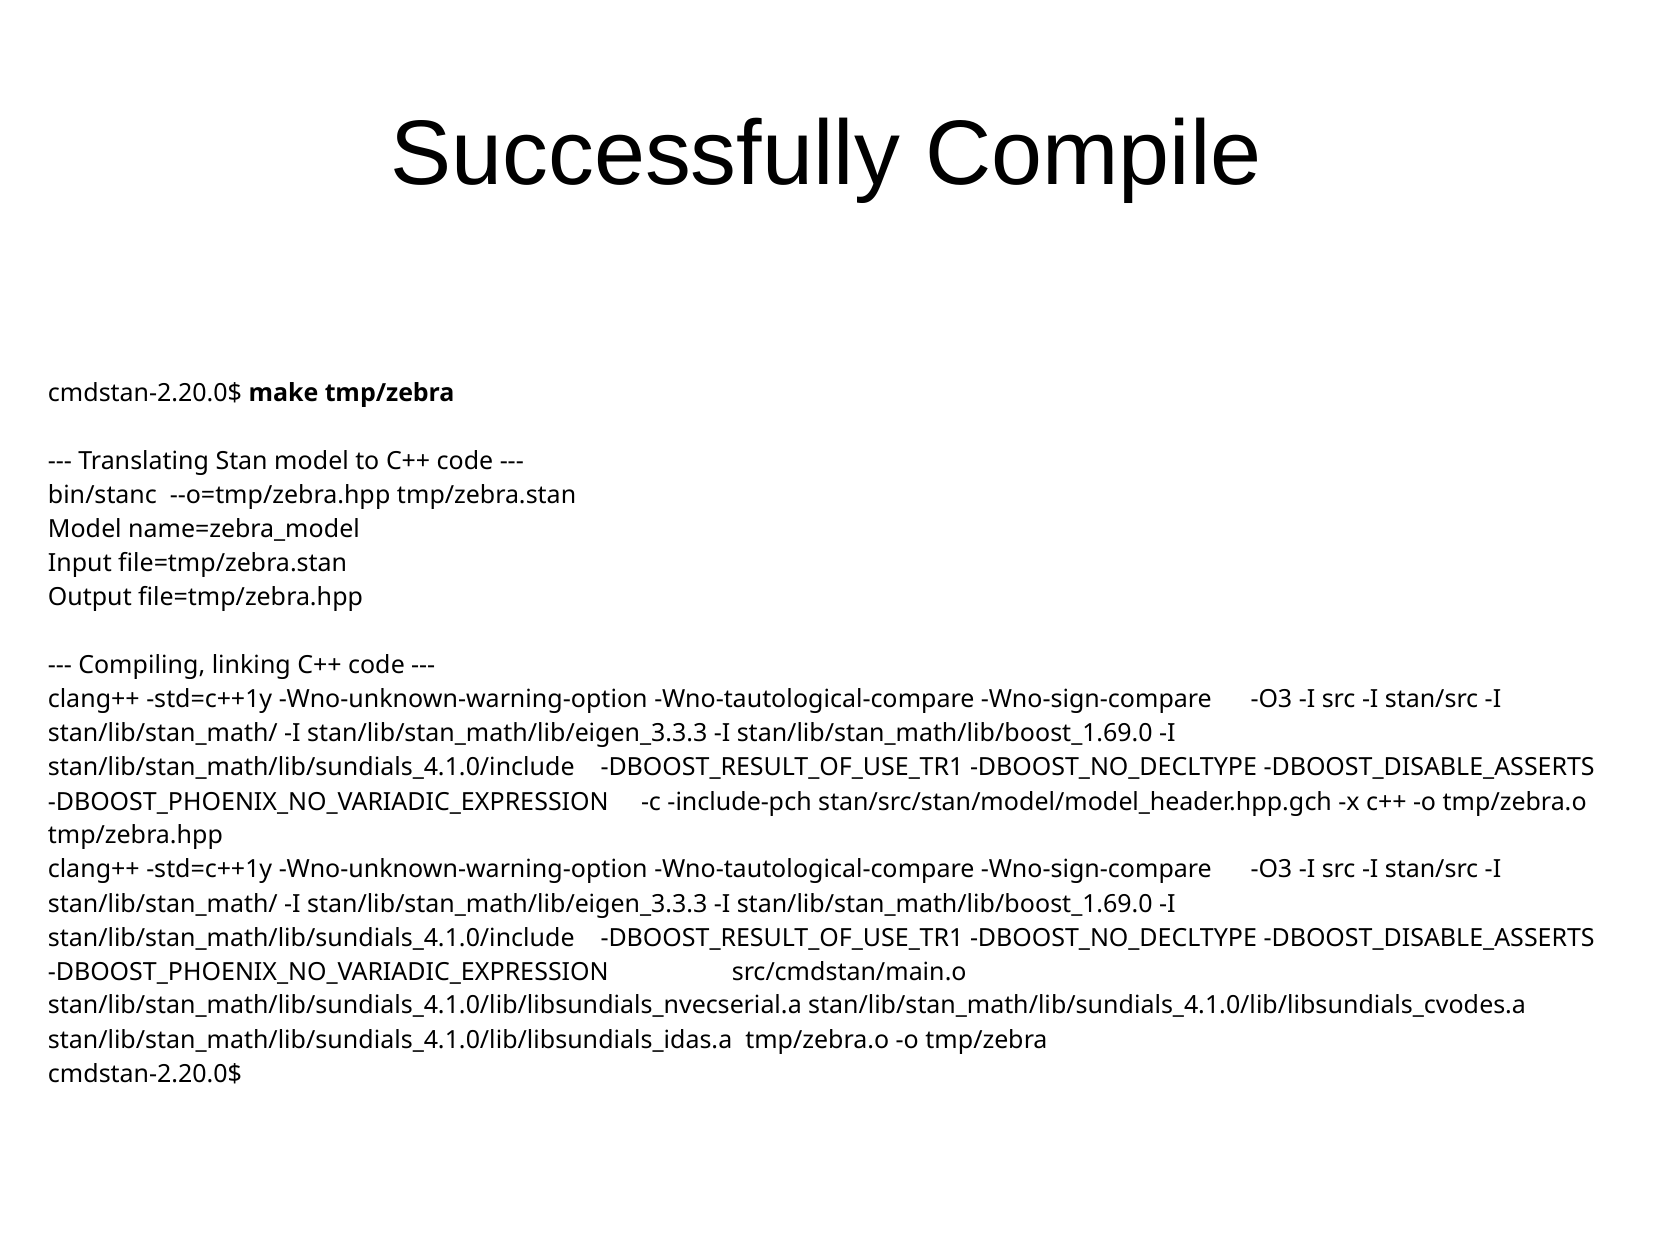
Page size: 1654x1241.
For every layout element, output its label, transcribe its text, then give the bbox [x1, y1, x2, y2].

text_box cmdstan-2.20.0$ make tmp/zebra --- Translating Stan model to C++ code --- bin/stanc --o=tmp/zebra.hpp tmp/zebra.stan Model name=zebra_model Input file=tmp/zebra.stan Output file=tmp/zebra.hpp --- Compiling, linking C++ code --- clang++ -std=c++1y -Wno-unknown-warning-option -Wno-tautological-compare -Wno-sign-compare -O3 -I src -I stan/src -I stan/lib/stan_math/ -I stan/lib/stan_math/lib/eigen_3.3.3 -I stan/lib/stan_math/lib/boost_1.69.0 -I stan/lib/stan_math/lib/sundials_4.1.0/include -DBOOST_RESULT_OF_USE_TR1 -DBOOST_NO_DECLTYPE -DBOOST_DISABLE_ASSERTS -DBOOST_PHOENIX_NO_VARIADIC_EXPRESSION -c -include-pch stan/src/stan/model/model_header.hpp.gch -x c++ -o tmp/zebra.o tmp/zebra.hpp clang++ -std=c++1y -Wno-unknown-warning-option -Wno-tautological-compare -Wno-sign-compare -O3 -I src -I stan/src -I stan/lib/stan_math/ -I stan/lib/stan_math/lib/eigen_3.3.3 -I stan/lib/stan_math/lib/boost_1.69.0 -I stan/lib/stan_math/lib/sundials_4.1.0/include -DBOOST_RESULT_OF_USE_TR1 -DBOOST_NO_DECLTYPE -DBOOST_DISABLE_ASSERTS -DBOOST_PHOENIX_NO_VARIADIC_EXPRESSION src/cmdstan/main.o stan/lib/stan_math/lib/sundials_4.1.0/lib/libsundials_nvecserial.a stan/lib/stan_math/lib/sundials_4.1.0/lib/libsundials_cvodes.a stan/lib/stan_math/lib/sundials_4.1.0/lib/libsundials_idas.a tmp/zebra.o -o tmp/zebra cmdstan-2.20.0$ [33, 367, 1616, 1086]
title Successfully Compile [82, 49, 1571, 257]
